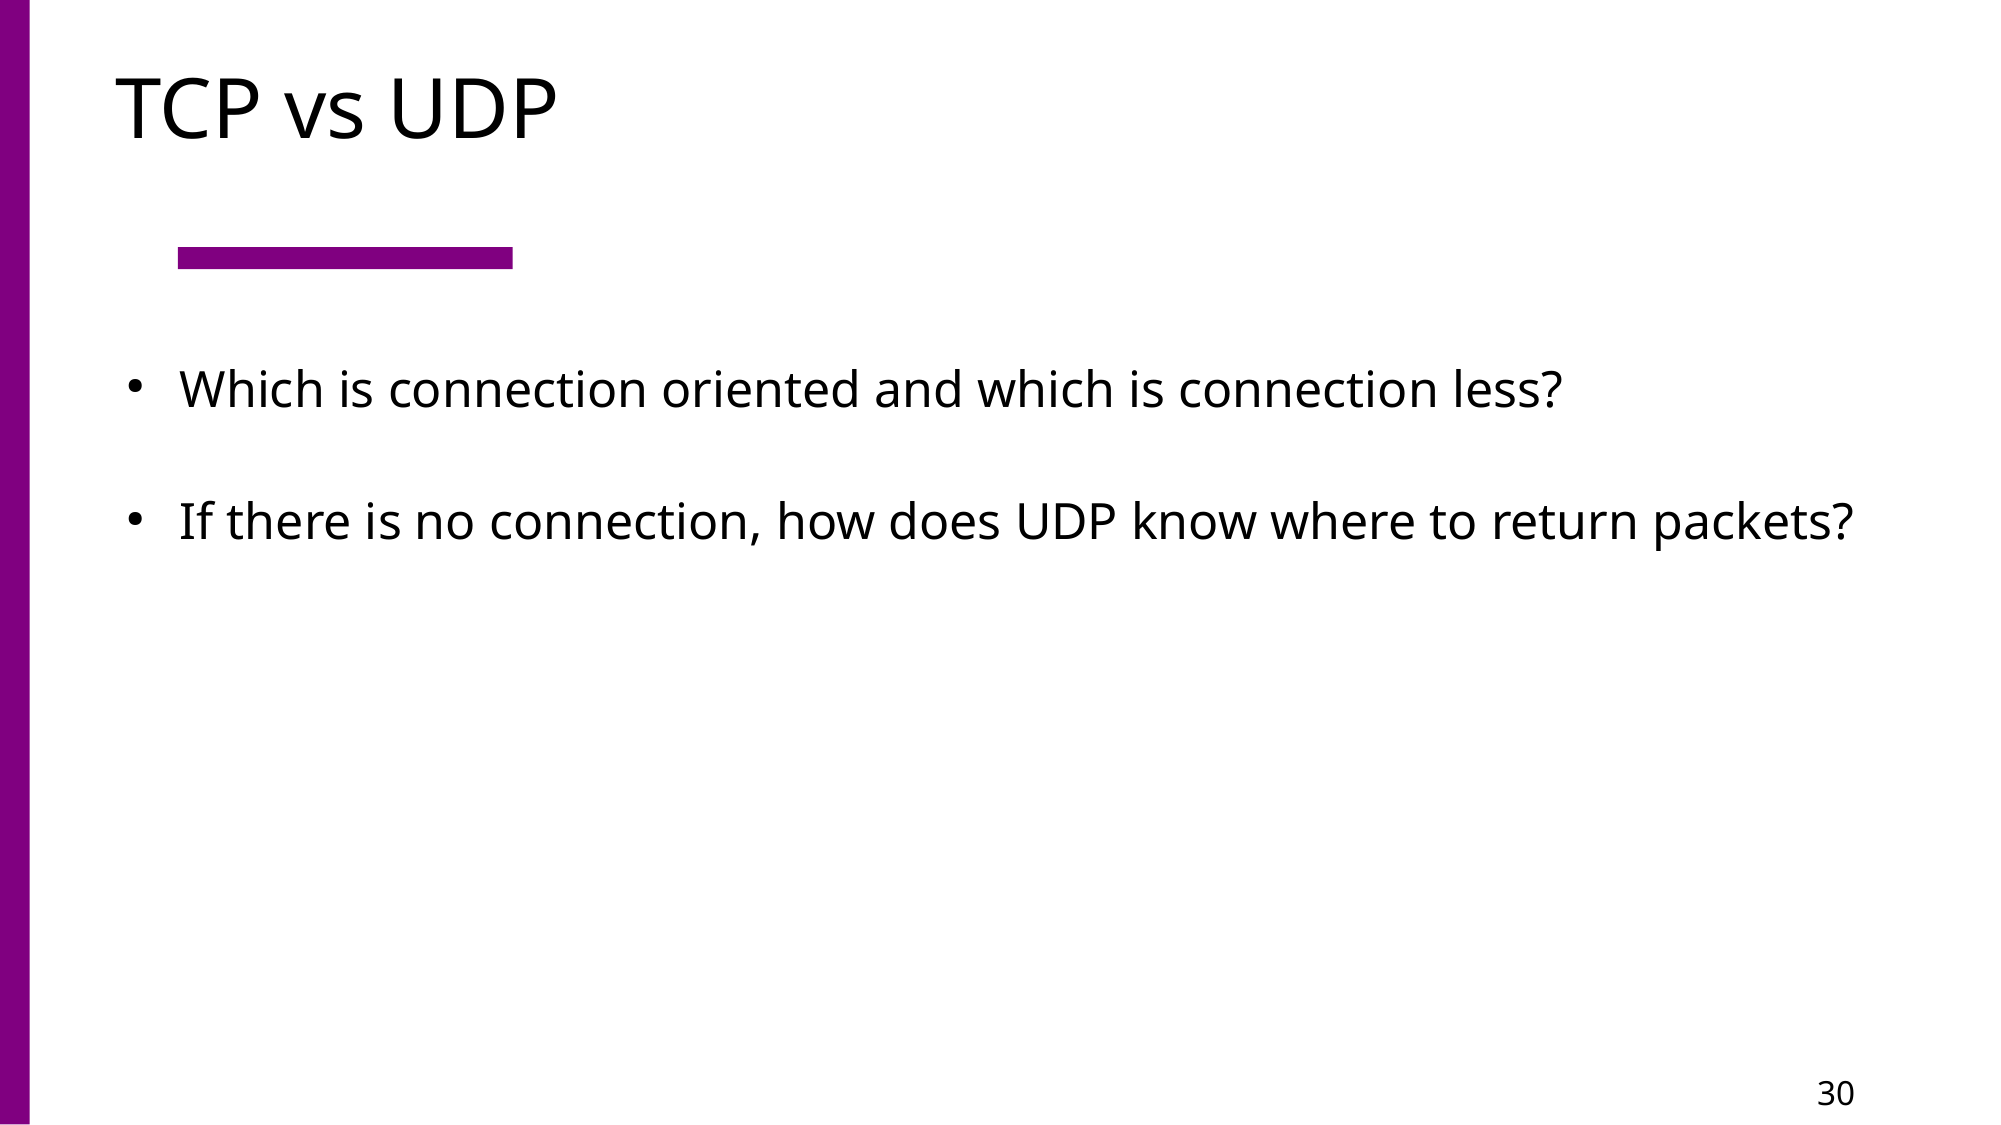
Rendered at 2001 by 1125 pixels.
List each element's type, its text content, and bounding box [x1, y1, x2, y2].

title TCP vs UDP [64, 29, 1931, 182]
list Which is connection oriented and which is connection less? If there is no connection, how does UDP know where to return packets? [93, 217, 1925, 980]
